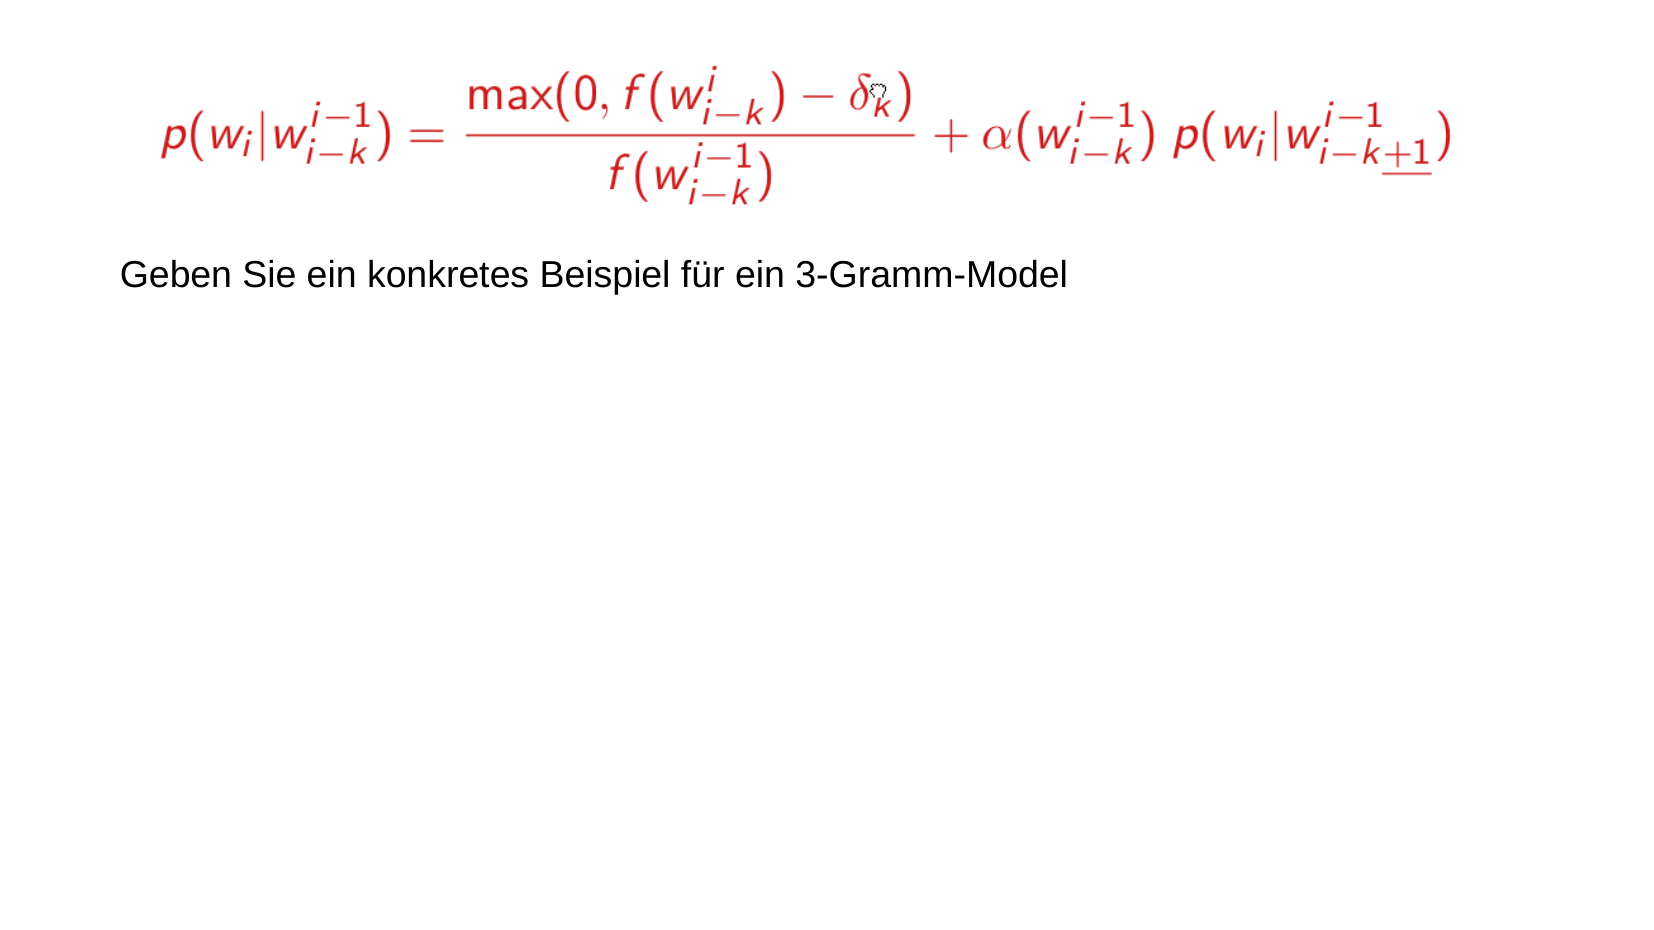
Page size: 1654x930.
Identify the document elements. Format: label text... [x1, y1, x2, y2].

picture [120, 28, 1522, 241]
text_box Geben Sie ein konkretes Beispiel für ein 3-Gramm-Model [105, 246, 1141, 304]
